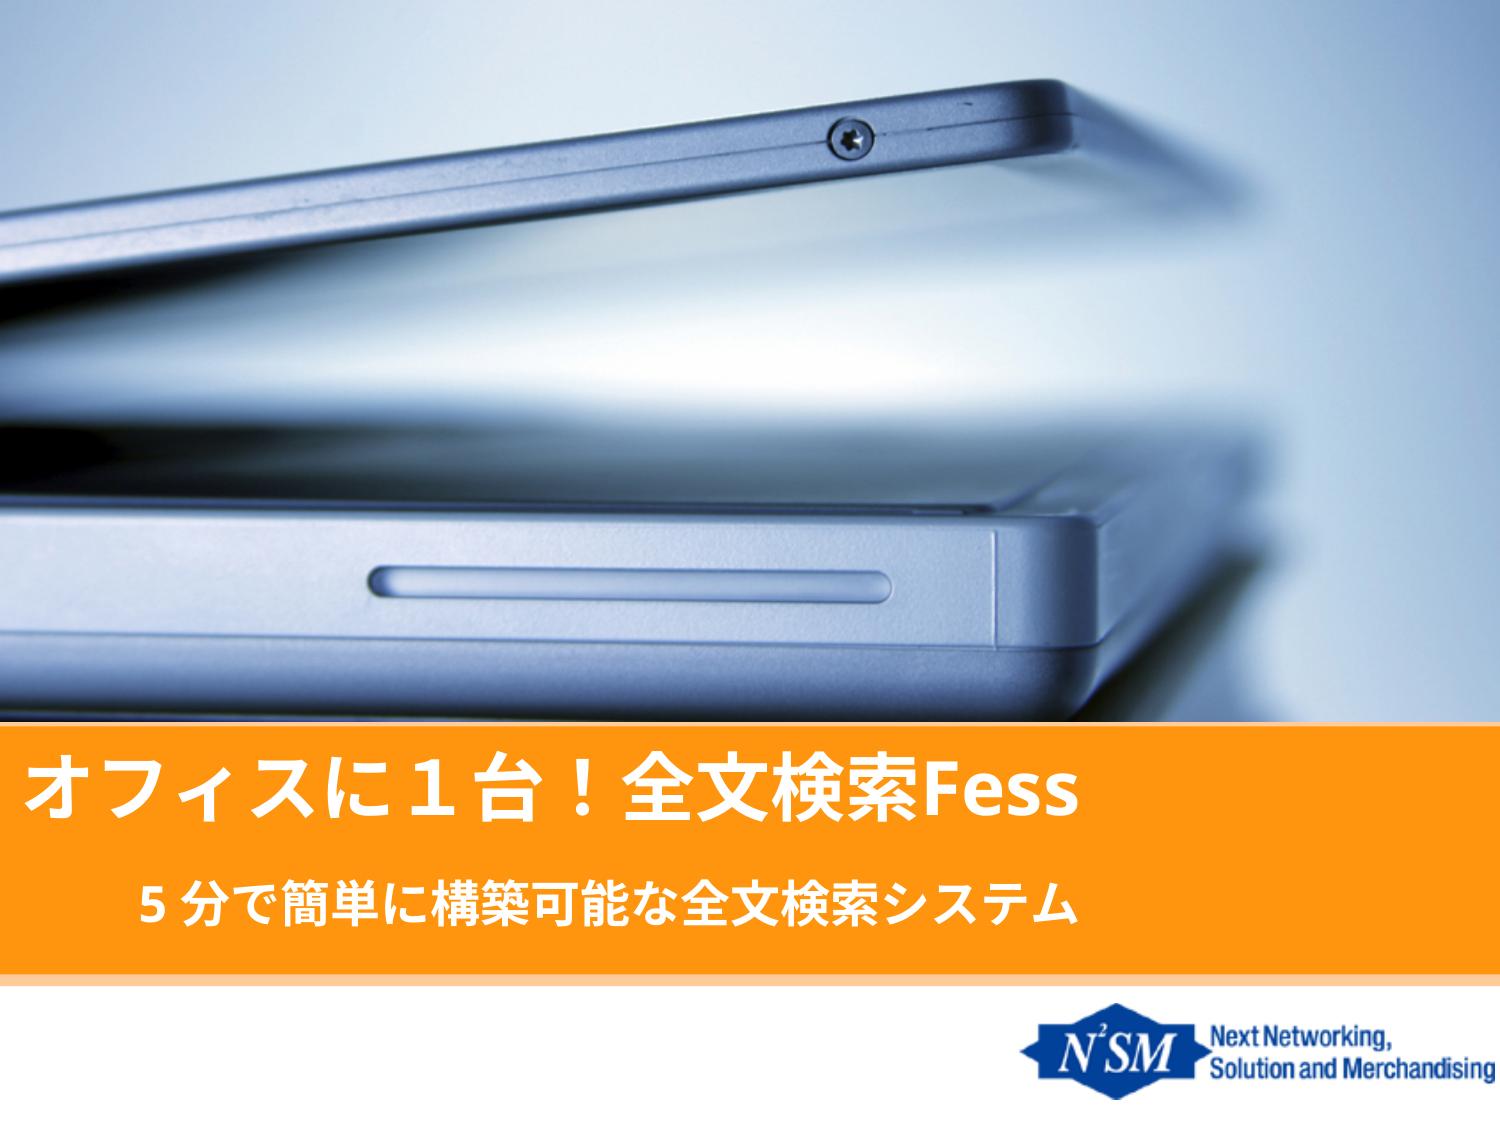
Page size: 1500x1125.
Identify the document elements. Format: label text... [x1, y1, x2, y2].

picture [1019, 1003, 1495, 1100]
text_box [0, 723, 1500, 987]
text_box 5 分で簡単に構築可能な全文検索システム [12, 864, 1206, 941]
text_box オフィスに１台！全文検索Fess [5, 732, 1270, 839]
picture [0, 0, 1500, 723]
